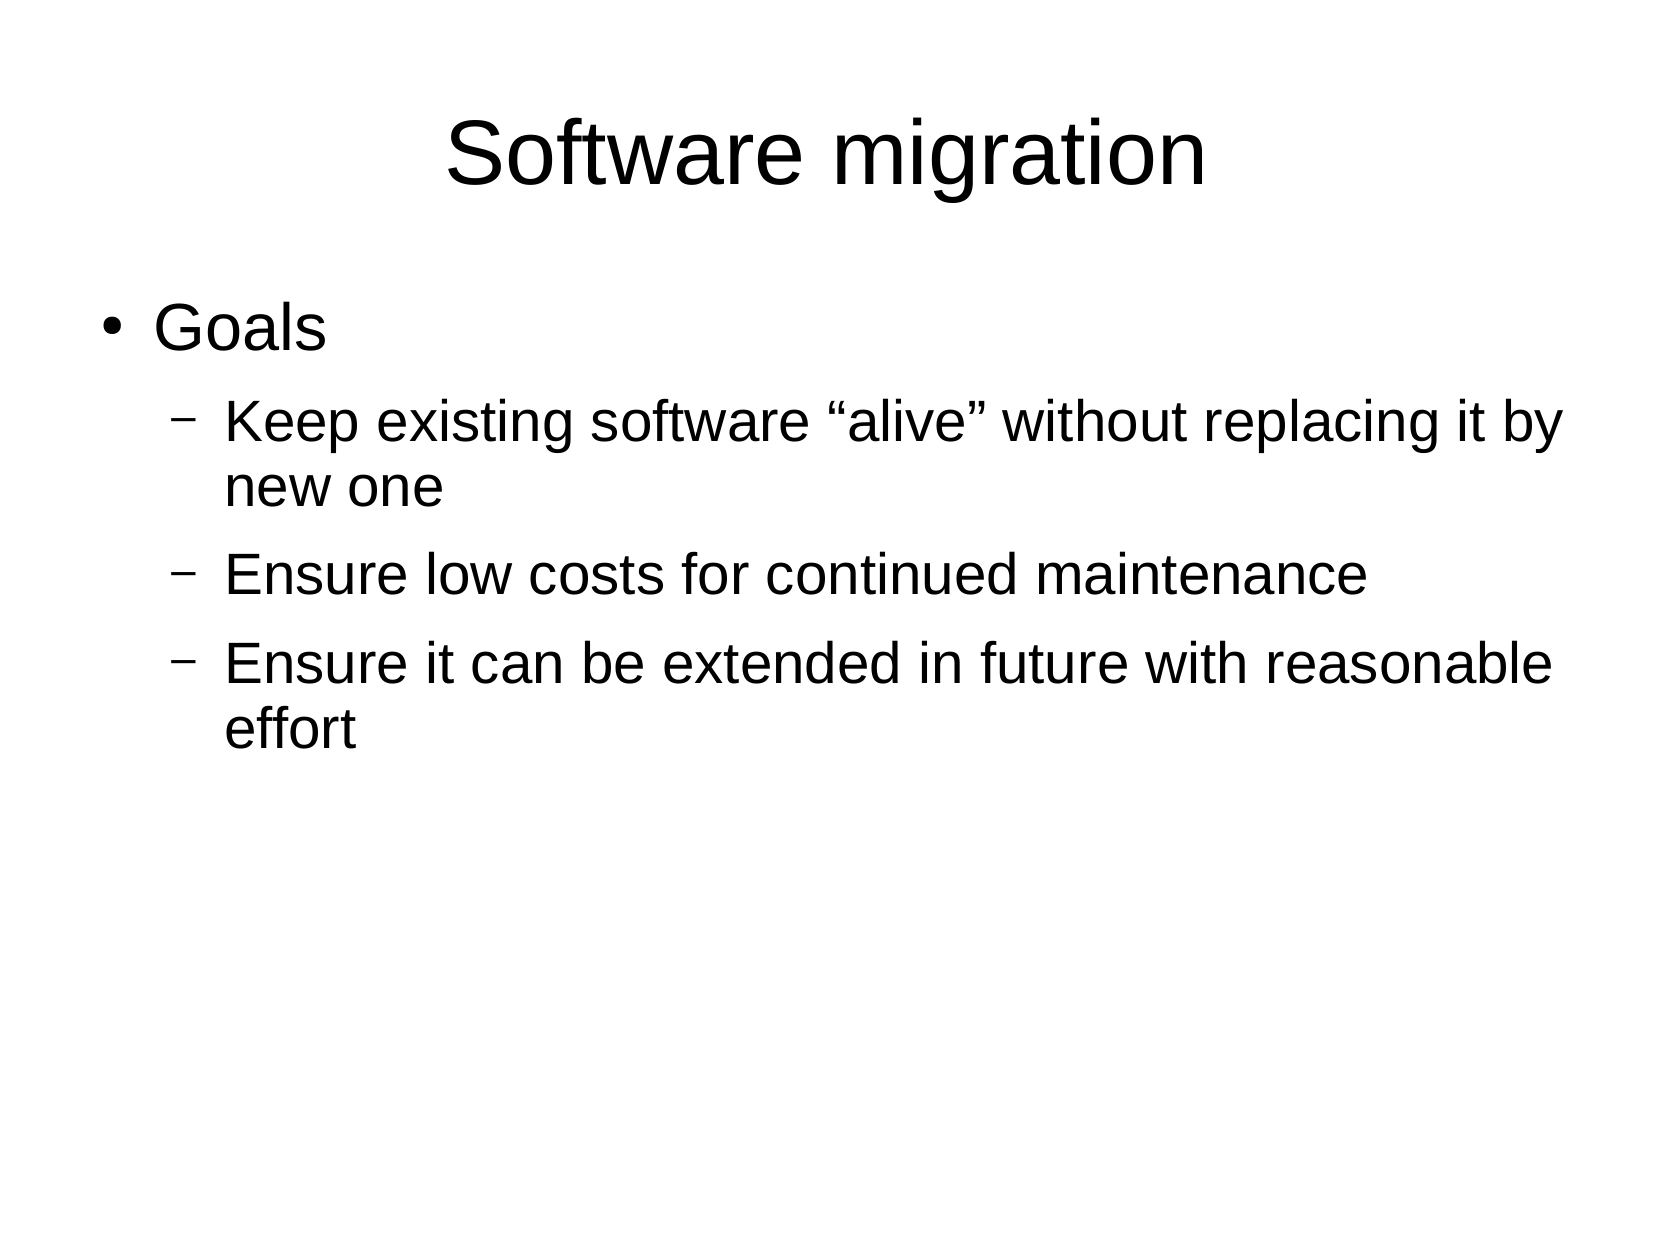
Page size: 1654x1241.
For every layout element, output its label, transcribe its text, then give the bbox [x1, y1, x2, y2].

title Software migration [82, 49, 1571, 257]
list Goals Keep existing software “alive” without replacing it by new one Ensure low costs for continued maintenance Ensure it can be extended in future with reasonable effort [82, 290, 1571, 1010]
